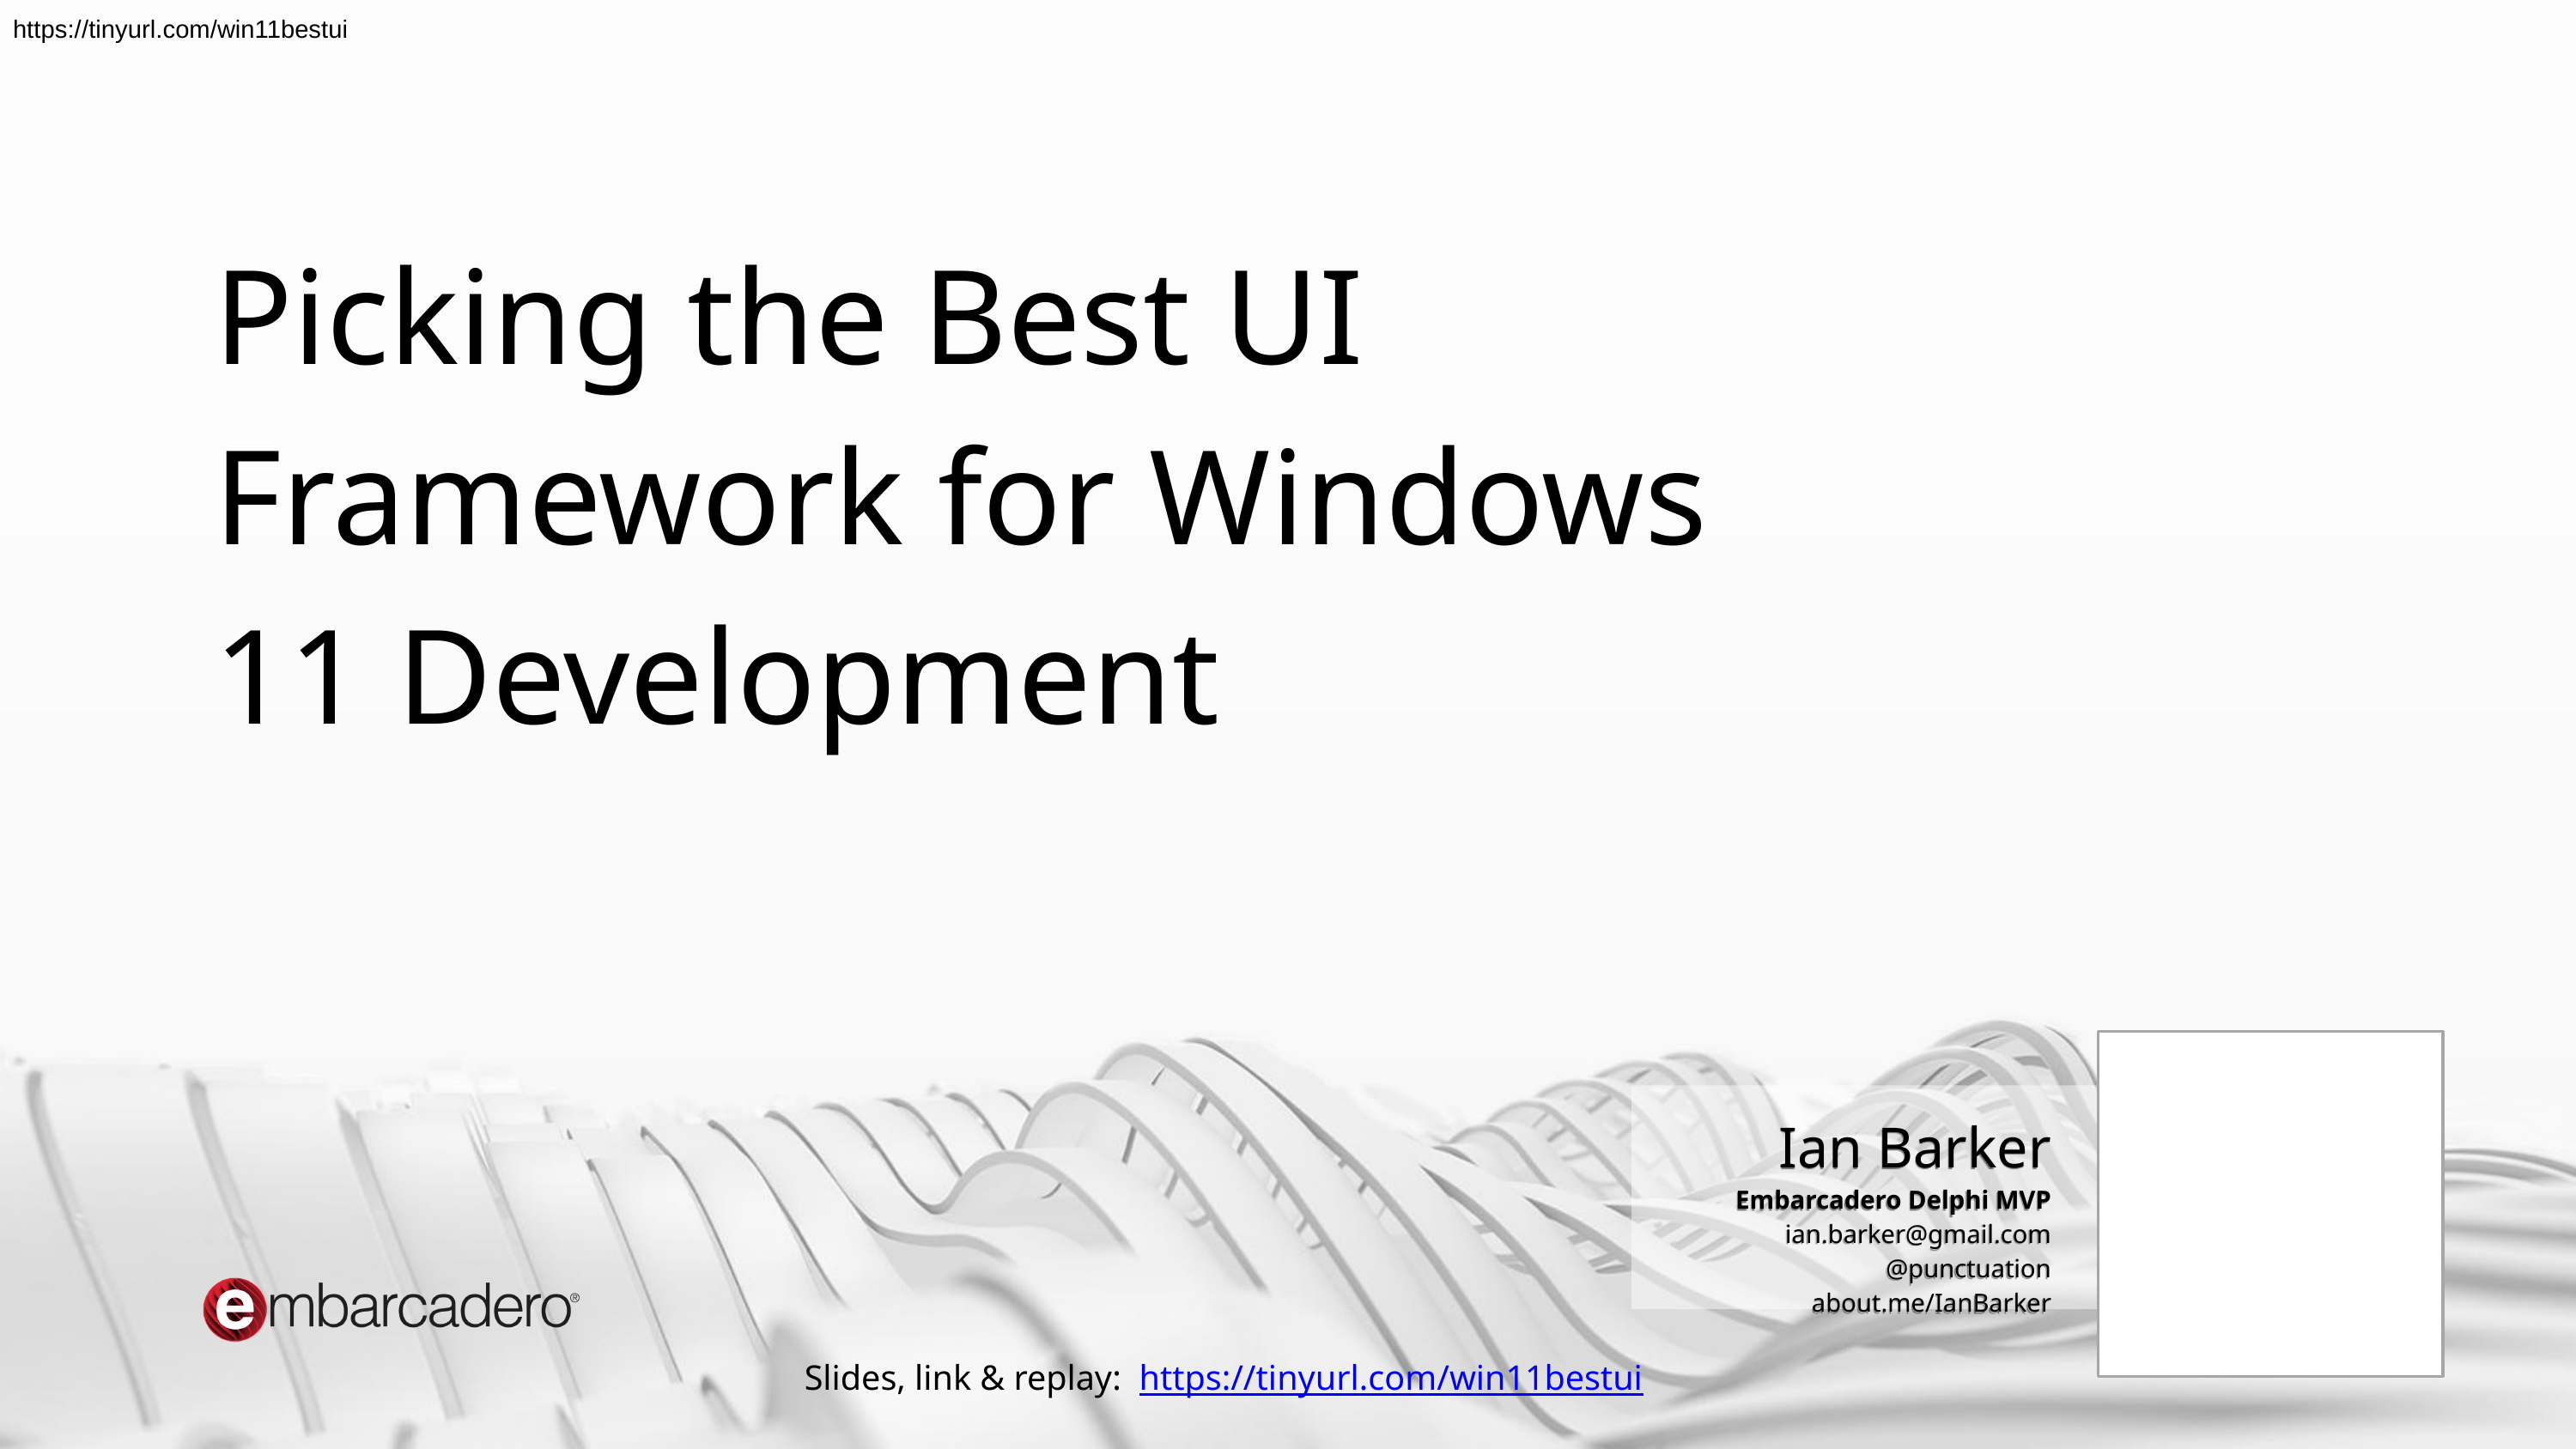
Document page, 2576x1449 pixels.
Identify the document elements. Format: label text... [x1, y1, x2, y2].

text_box Slides, link & replay: https://tinyurl.com/win11bestui [791, 1343, 1772, 1416]
picture [0, 0, 2576, 1449]
text_box Ian Barker Embarcadero Delphi MVP ian.barker@gmail.com @punctuation about.me/IanBarker [1650, 1089, 2065, 1331]
text_box https://tinyurl.com/win11bestui [0, 0, 423, 56]
text_box [1631, 1085, 2097, 1309]
text_box Picking the Best UI Framework for Windows 11 Development [201, 197, 1730, 764]
